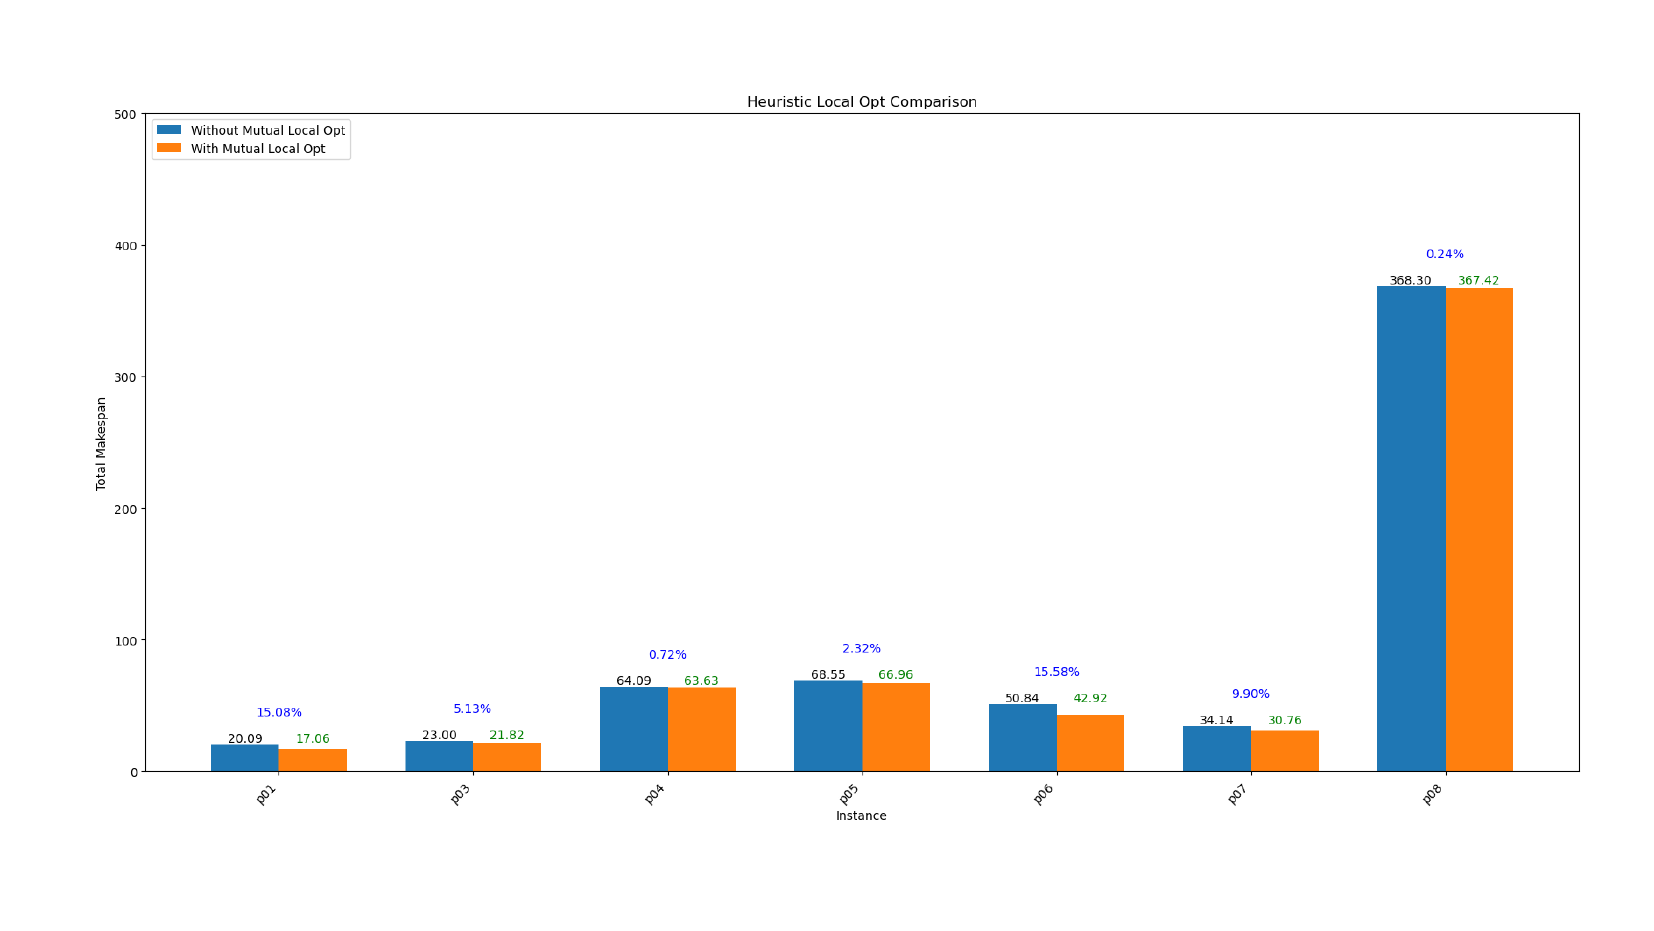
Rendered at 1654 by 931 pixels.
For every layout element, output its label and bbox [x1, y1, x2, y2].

picture [0, 51, 1616, 901]
